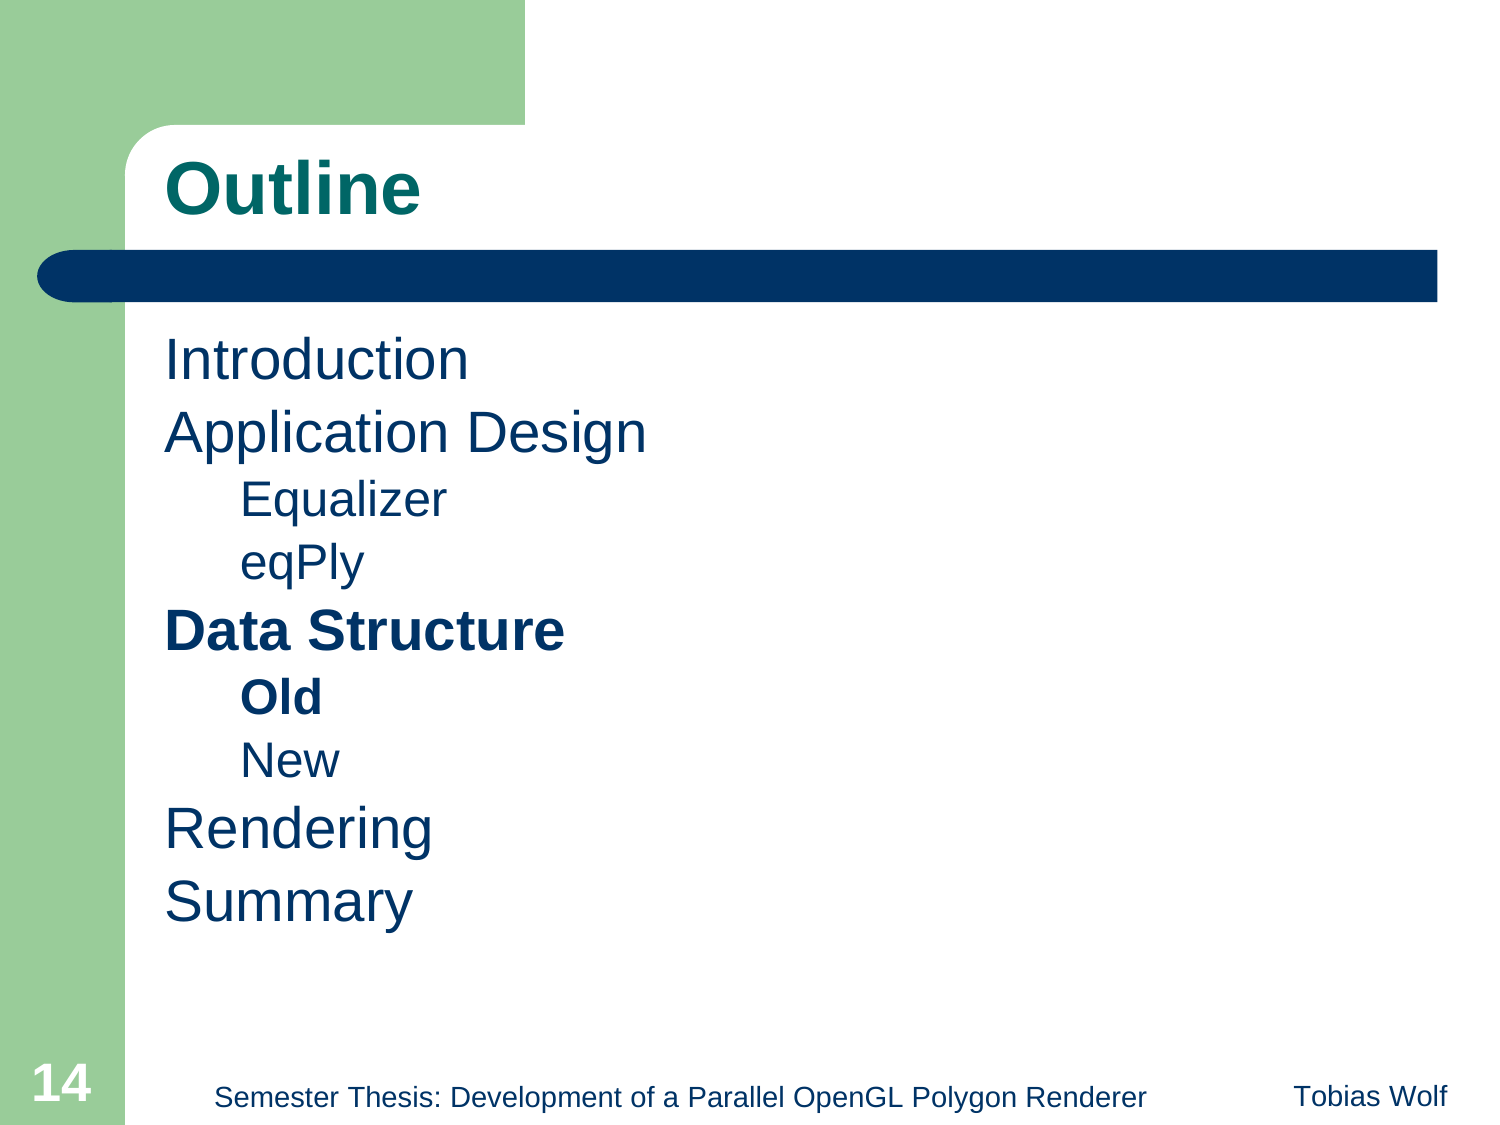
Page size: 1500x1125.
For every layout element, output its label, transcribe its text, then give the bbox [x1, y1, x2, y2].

list Introduction Application Design Equalizer eqPly Data Structure Old New Rendering Summary [149, 324, 1463, 1001]
title Outline [149, 124, 1463, 238]
